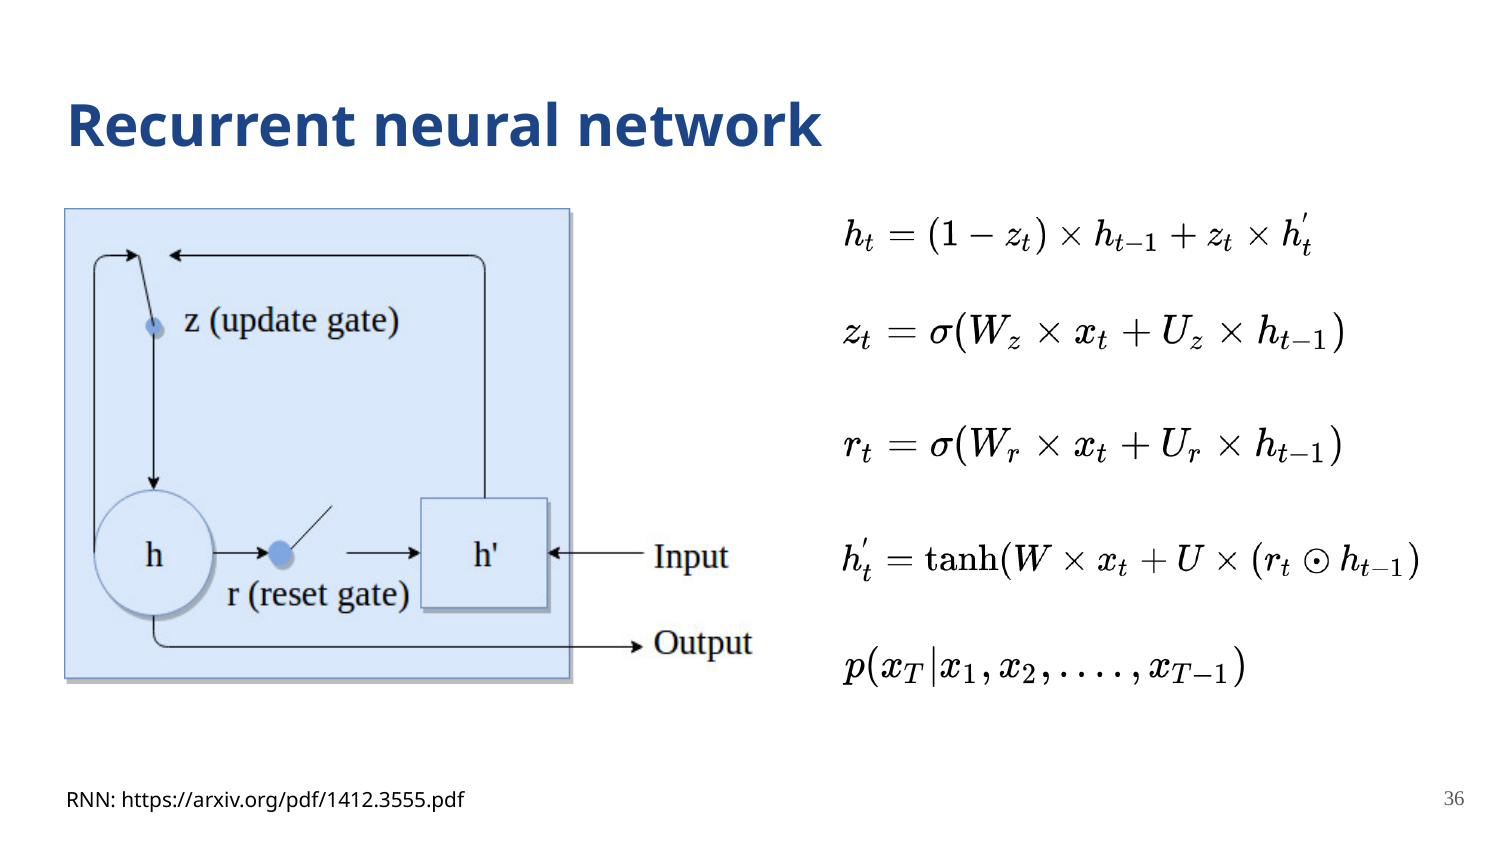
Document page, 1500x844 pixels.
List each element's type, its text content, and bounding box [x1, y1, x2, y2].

slide_number <number> [1389, 764, 1480, 830]
text_box RNN: https://arxiv.org/pdf/1412.3555.pdf [51, 771, 1056, 809]
picture [64, 208, 771, 684]
title Recurrent neural network [51, 72, 1449, 167]
picture [843, 208, 1315, 259]
picture [840, 533, 1421, 584]
picture [843, 420, 1344, 471]
picture [840, 307, 1348, 358]
picture [843, 641, 1248, 692]
